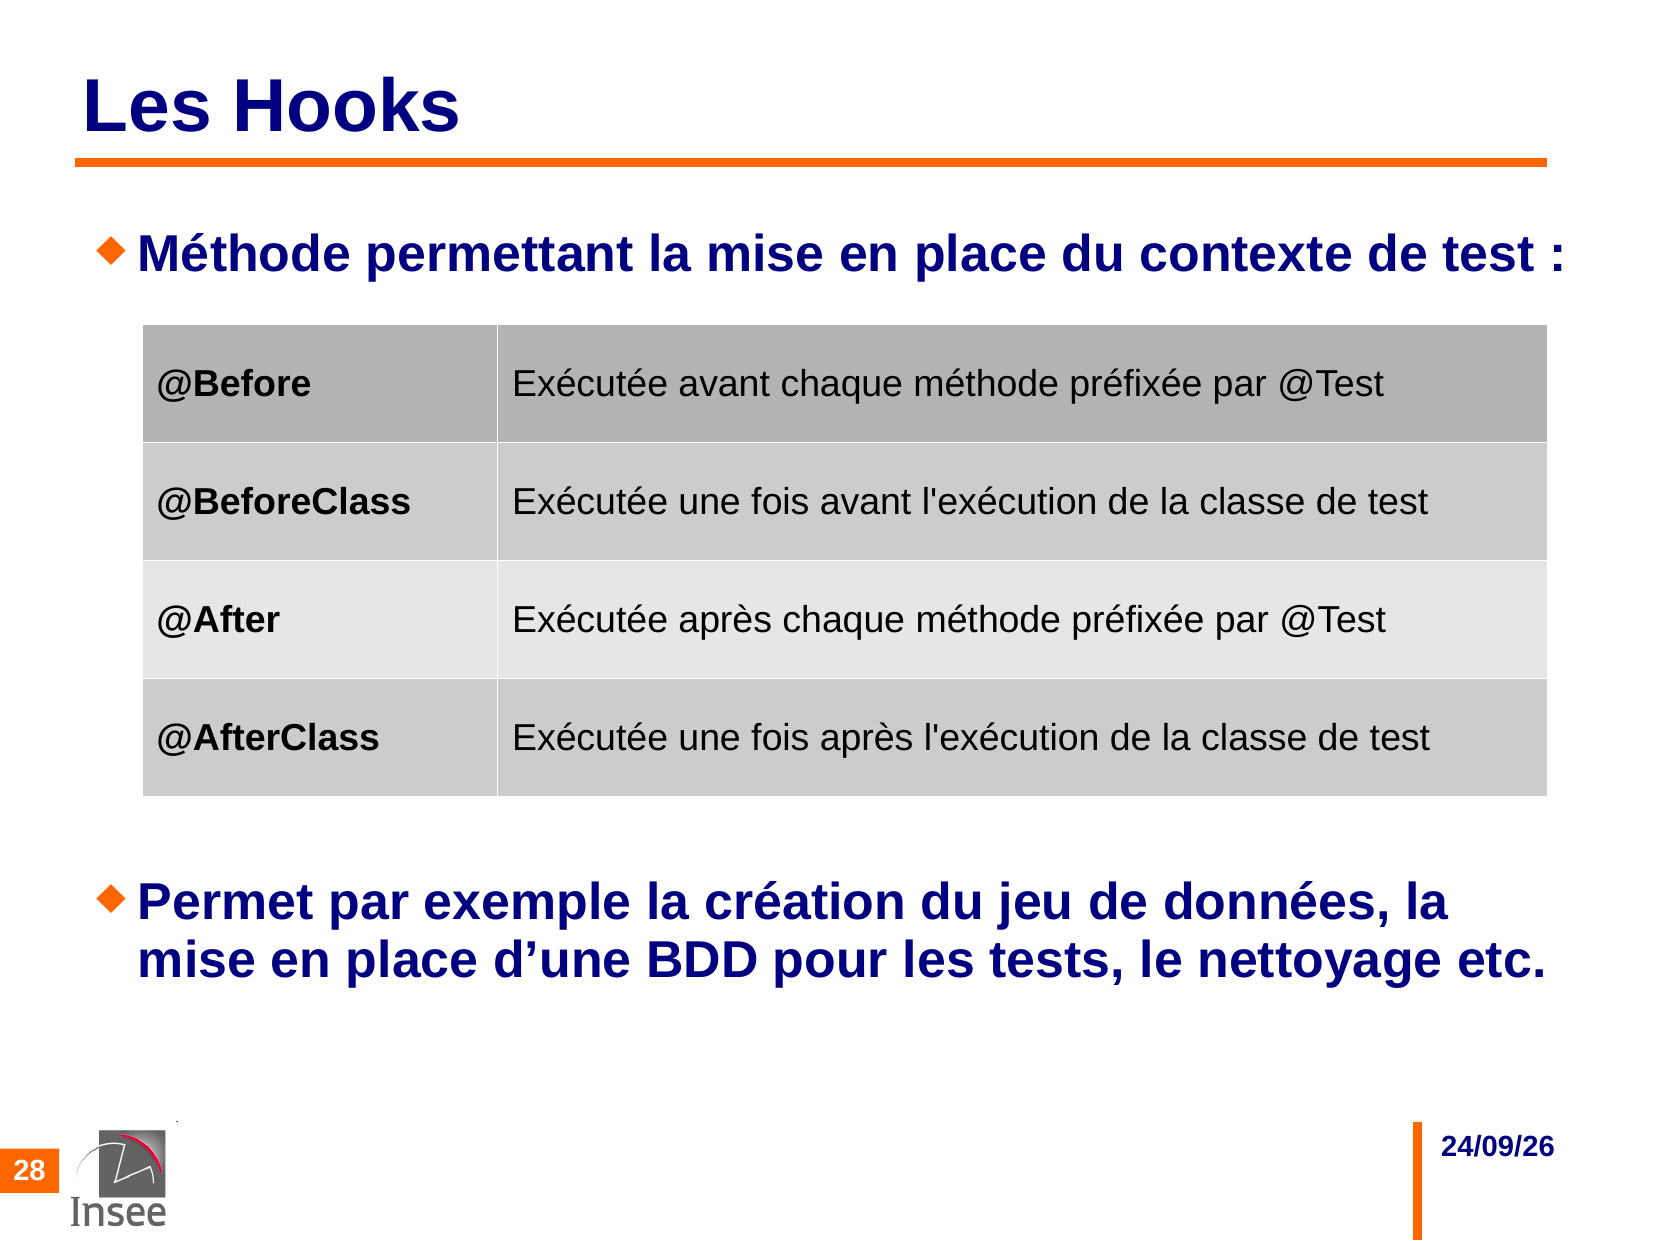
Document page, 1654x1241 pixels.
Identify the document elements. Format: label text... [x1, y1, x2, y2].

title Les Hooks [82, 49, 1619, 163]
table_cell @After [143, 561, 497, 678]
table_header Exécutée avant chaque méthode préfixée par @Test [498, 325, 1547, 442]
table_cell @BeforeClass [143, 443, 497, 560]
table_cell @AfterClass [143, 679, 497, 796]
table_cell Exécutée une fois après l'exécution de la classe de test [498, 679, 1547, 796]
list Méthode permettant la mise en place du contexte de test : Permet par exemple la création du jeu de données, la mise en place d’une BDD pour les tests, le nettoyage etc. [82, 224, 1571, 1051]
table_cell Exécutée après chaque méthode préfixée par @Test [498, 561, 1547, 678]
picture [62, 1121, 178, 1241]
table_cell Exécutée une fois avant l'exécution de la classe de test [498, 443, 1547, 560]
table_header @Before [143, 325, 497, 442]
